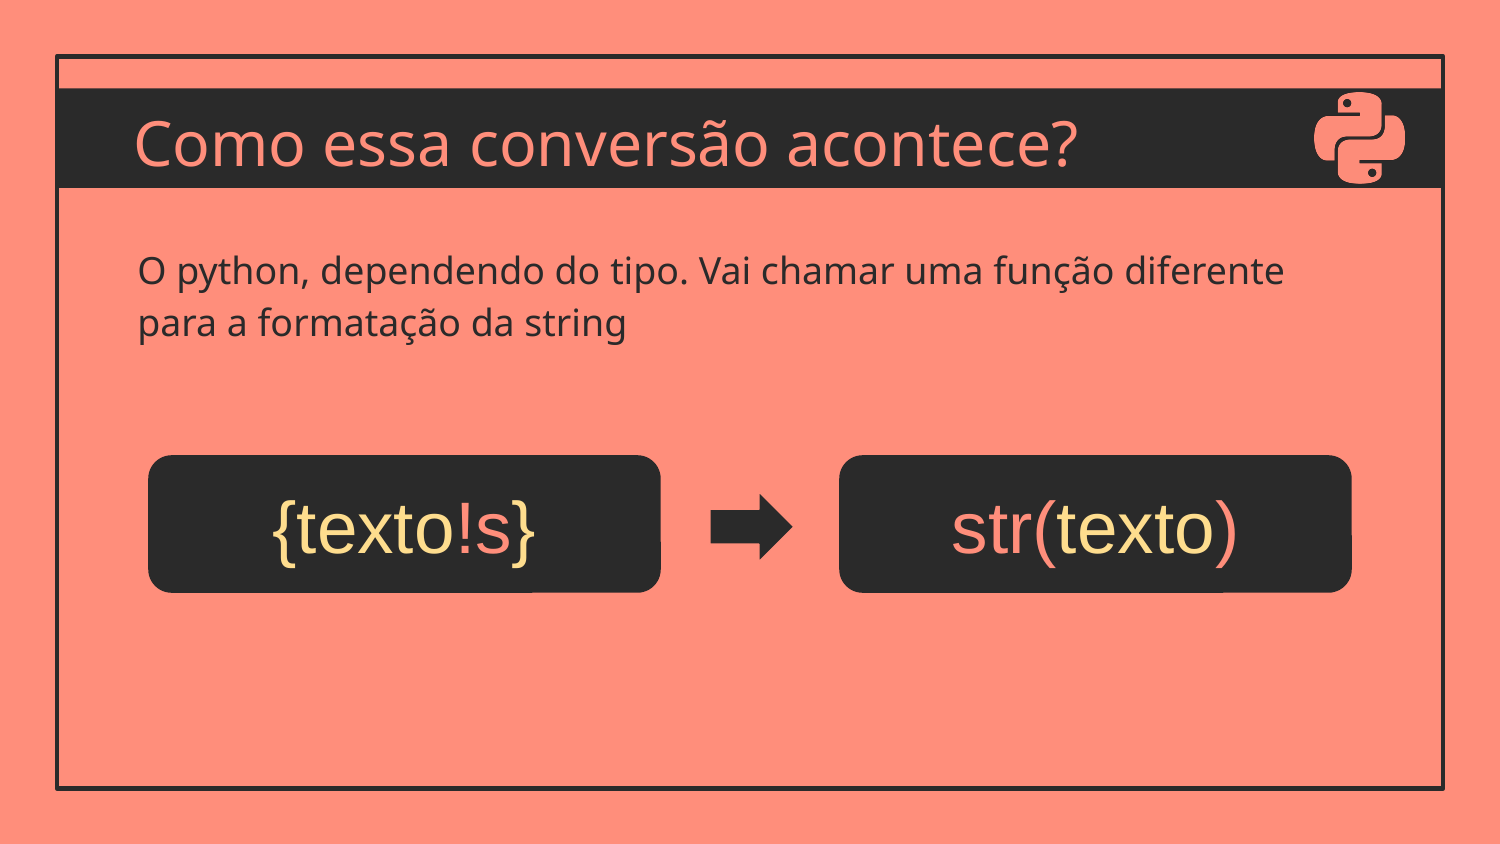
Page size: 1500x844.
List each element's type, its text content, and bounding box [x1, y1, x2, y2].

picture [1314, 92, 1405, 184]
text_box str(texto) [840, 455, 1352, 593]
title Como essa conversão acontece? [118, 88, 1142, 188]
text_box {texto!s} [148, 455, 661, 593]
text_box [709, 491, 794, 562]
list O python, dependendo do tipo. Vai chamar uma função diferente para a formatação da string [122, 225, 1378, 747]
